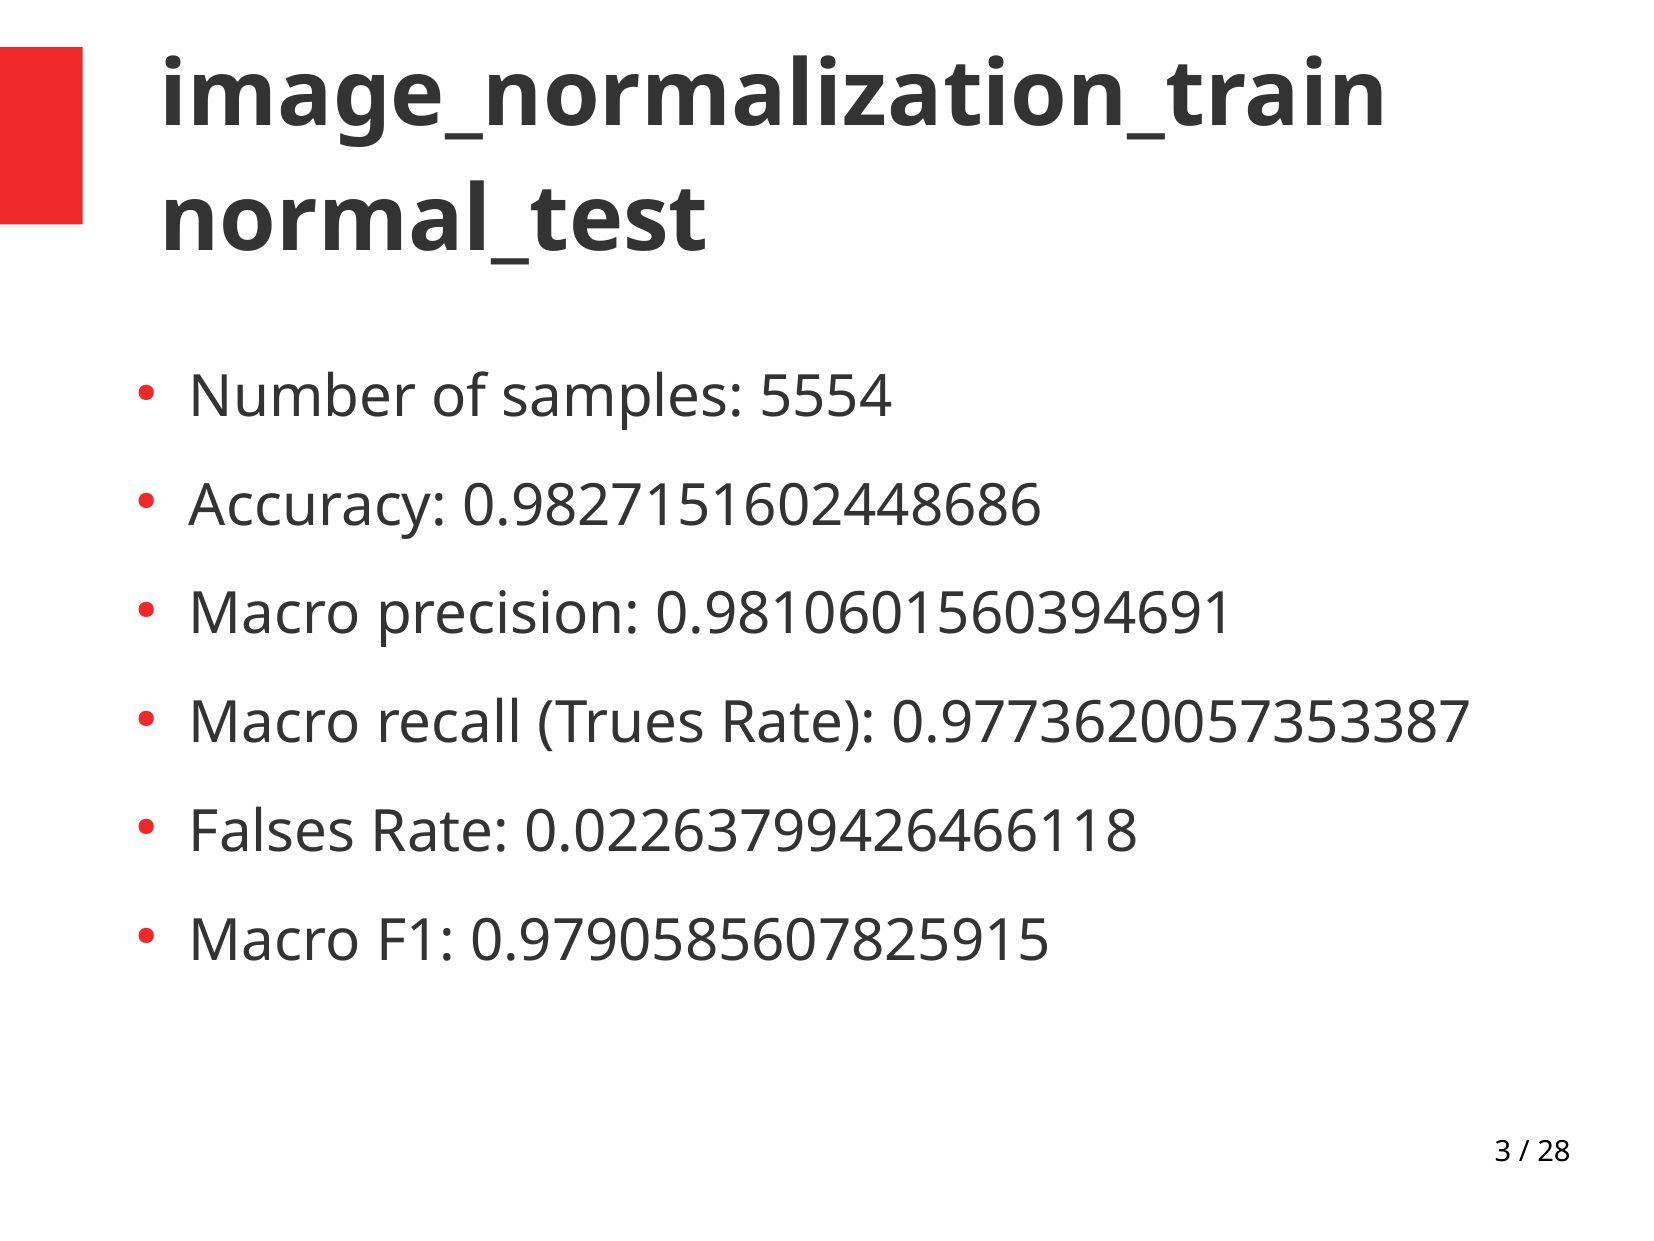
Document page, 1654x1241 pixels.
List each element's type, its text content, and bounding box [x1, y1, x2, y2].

title image_normalization_train normal_test [159, 45, 1530, 260]
list Number of samples: 5554 Accuracy: 0.9827151602448686 Macro precision: 0.9810601560394691 Macro recall (Trues Rate): 0.9773620057353387 Falses Rate: 0.02263799426466118 Macro F1: 0.9790585607825915 [118, 354, 1536, 1074]
